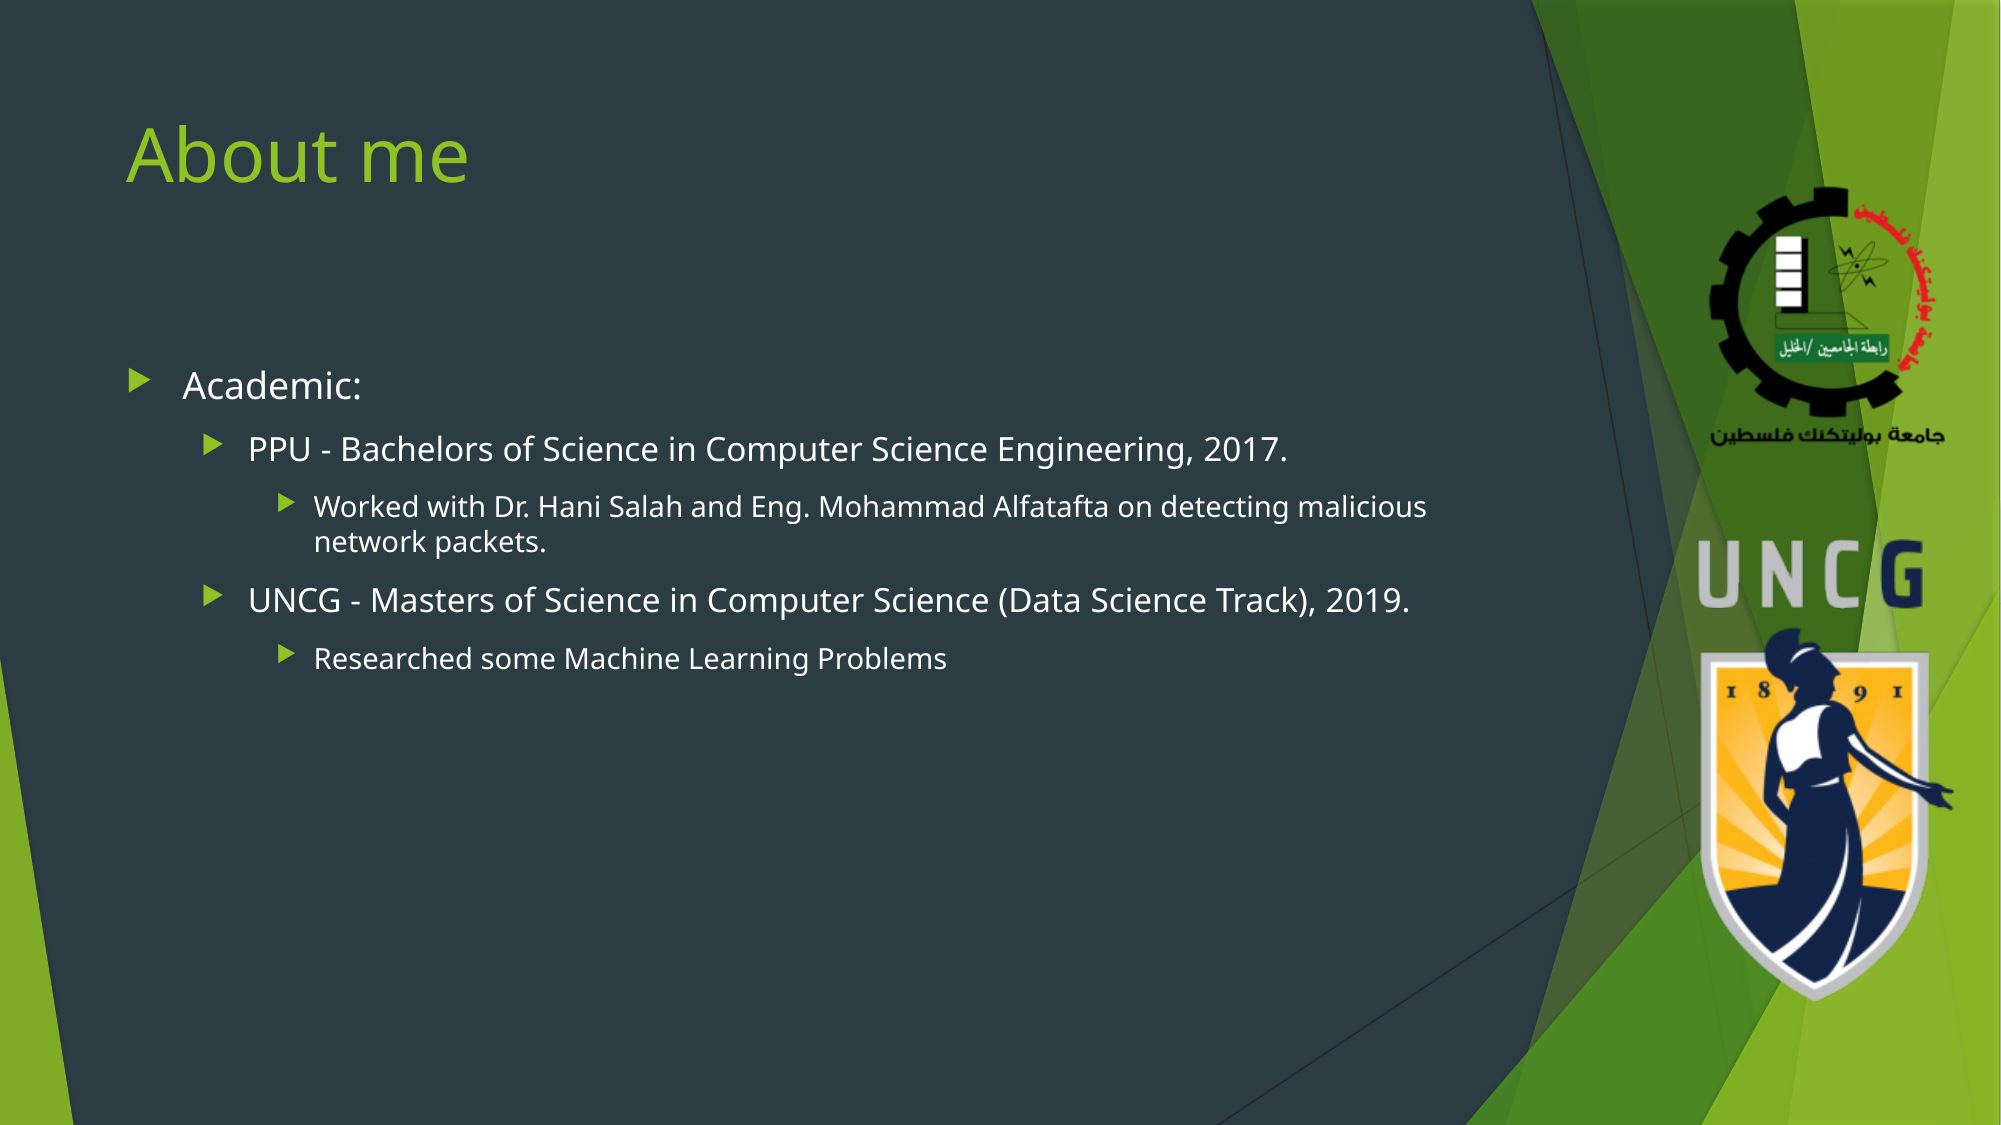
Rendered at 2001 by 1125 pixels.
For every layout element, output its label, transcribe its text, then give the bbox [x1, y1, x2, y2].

list Academic: PPU - Bachelors of Science in Computer Science Engineering, 2017. Worked with Dr. Hani Salah and Eng. Mohammad Alfatafta on detecting malicious network packets. UNCG - Masters of Science in Computer Science (Data Science Track), 2019. Researched some Machine Learning Problems [111, 354, 1522, 992]
picture [1693, 167, 1962, 467]
picture [1689, 538, 1962, 1008]
title About me [111, 99, 1522, 317]
